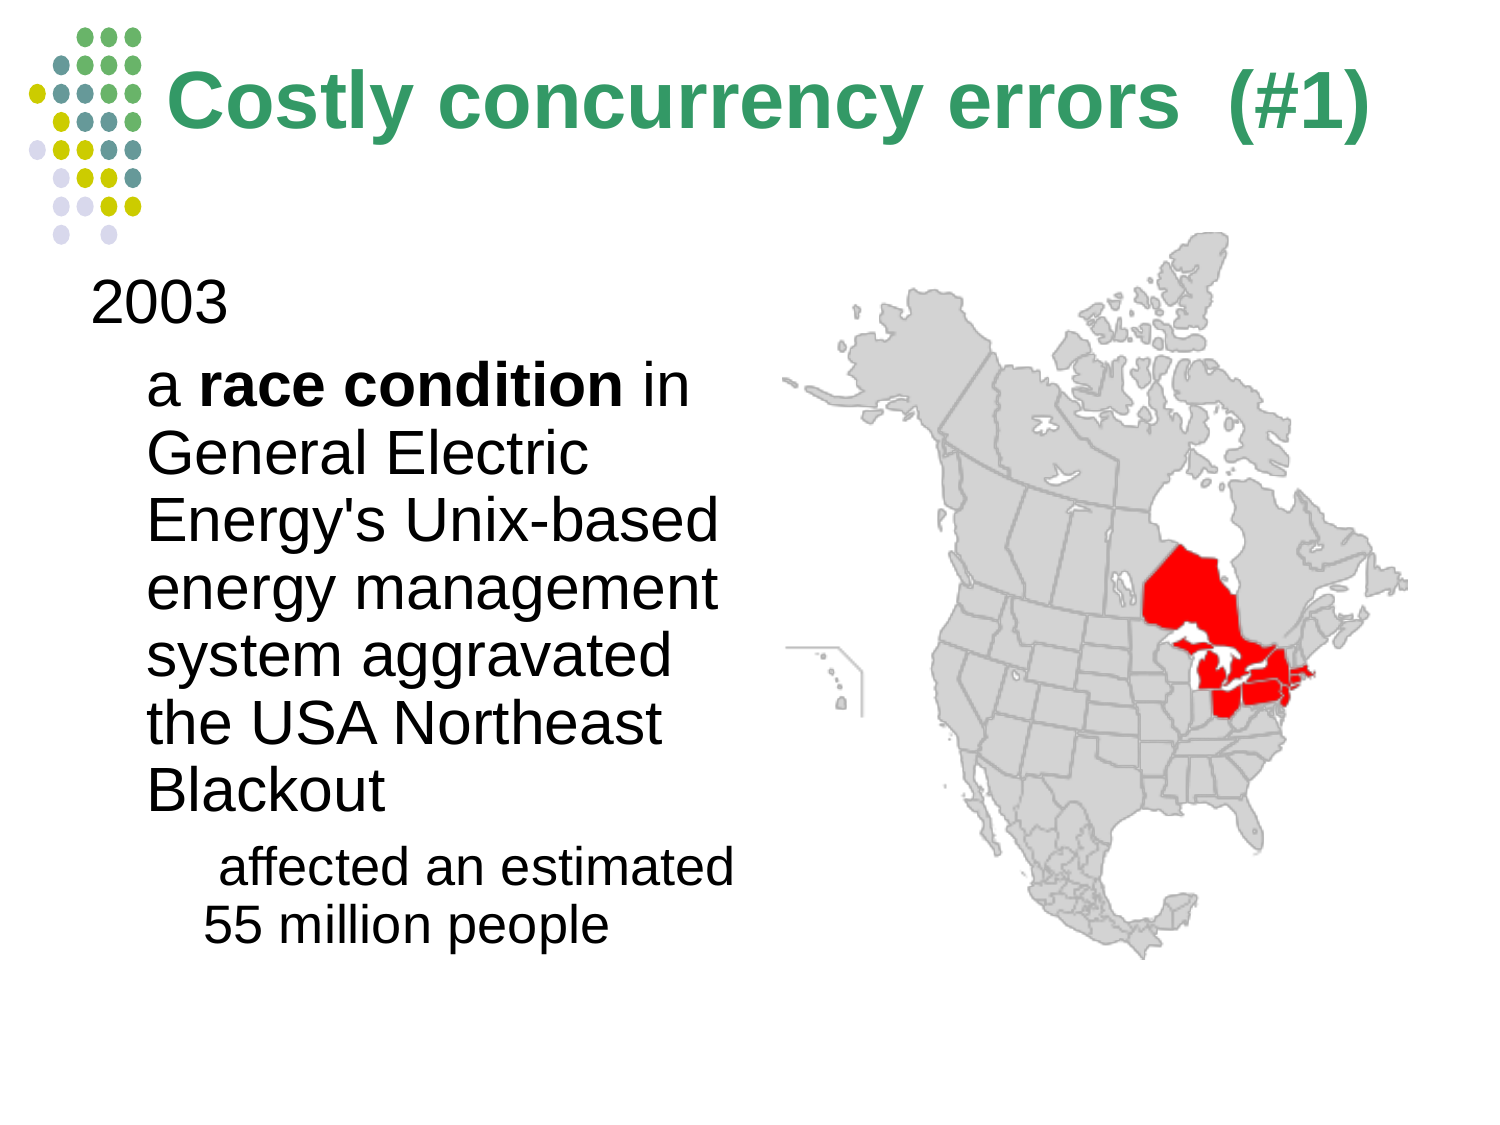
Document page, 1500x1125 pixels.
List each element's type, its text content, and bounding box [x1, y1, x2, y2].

list 2003 a race condition in General Electric Energy's Unix-based energy management system aggravated the USA Northeast Blackout affected an estimated 55 million people [75, 262, 783, 1006]
picture [782, 232, 1408, 960]
title Costly concurrency errors (#1) [151, 40, 1390, 176]
